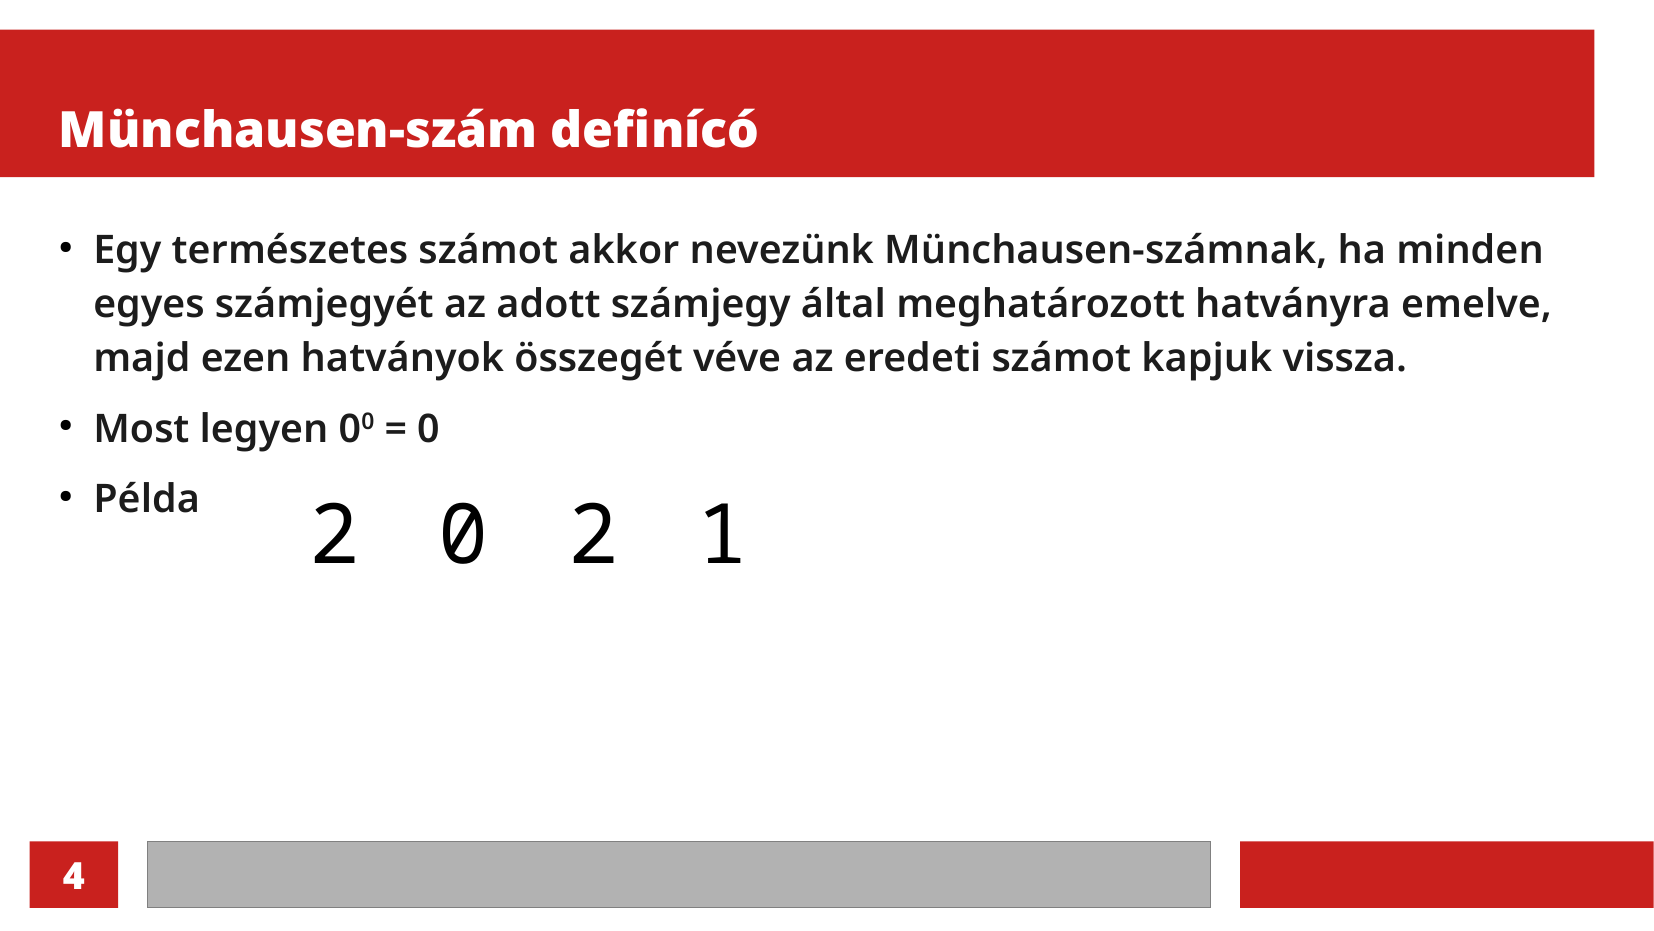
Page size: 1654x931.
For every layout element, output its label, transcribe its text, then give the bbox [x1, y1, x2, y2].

text_box 2 0 2 1 [295, 466, 1625, 650]
list Egy természetes számot akkor nevezünk Münchausen-számnak, ha minden egyes számjegyét az adott számjegy által meghatározott hatványra emelve, majd ezen hatványok összegét véve az eredeti számot kapjuk vissza. Most legyen 00 = 0 Példa [59, 221, 1565, 532]
title Münchausen-szám definícó [59, 44, 1595, 163]
